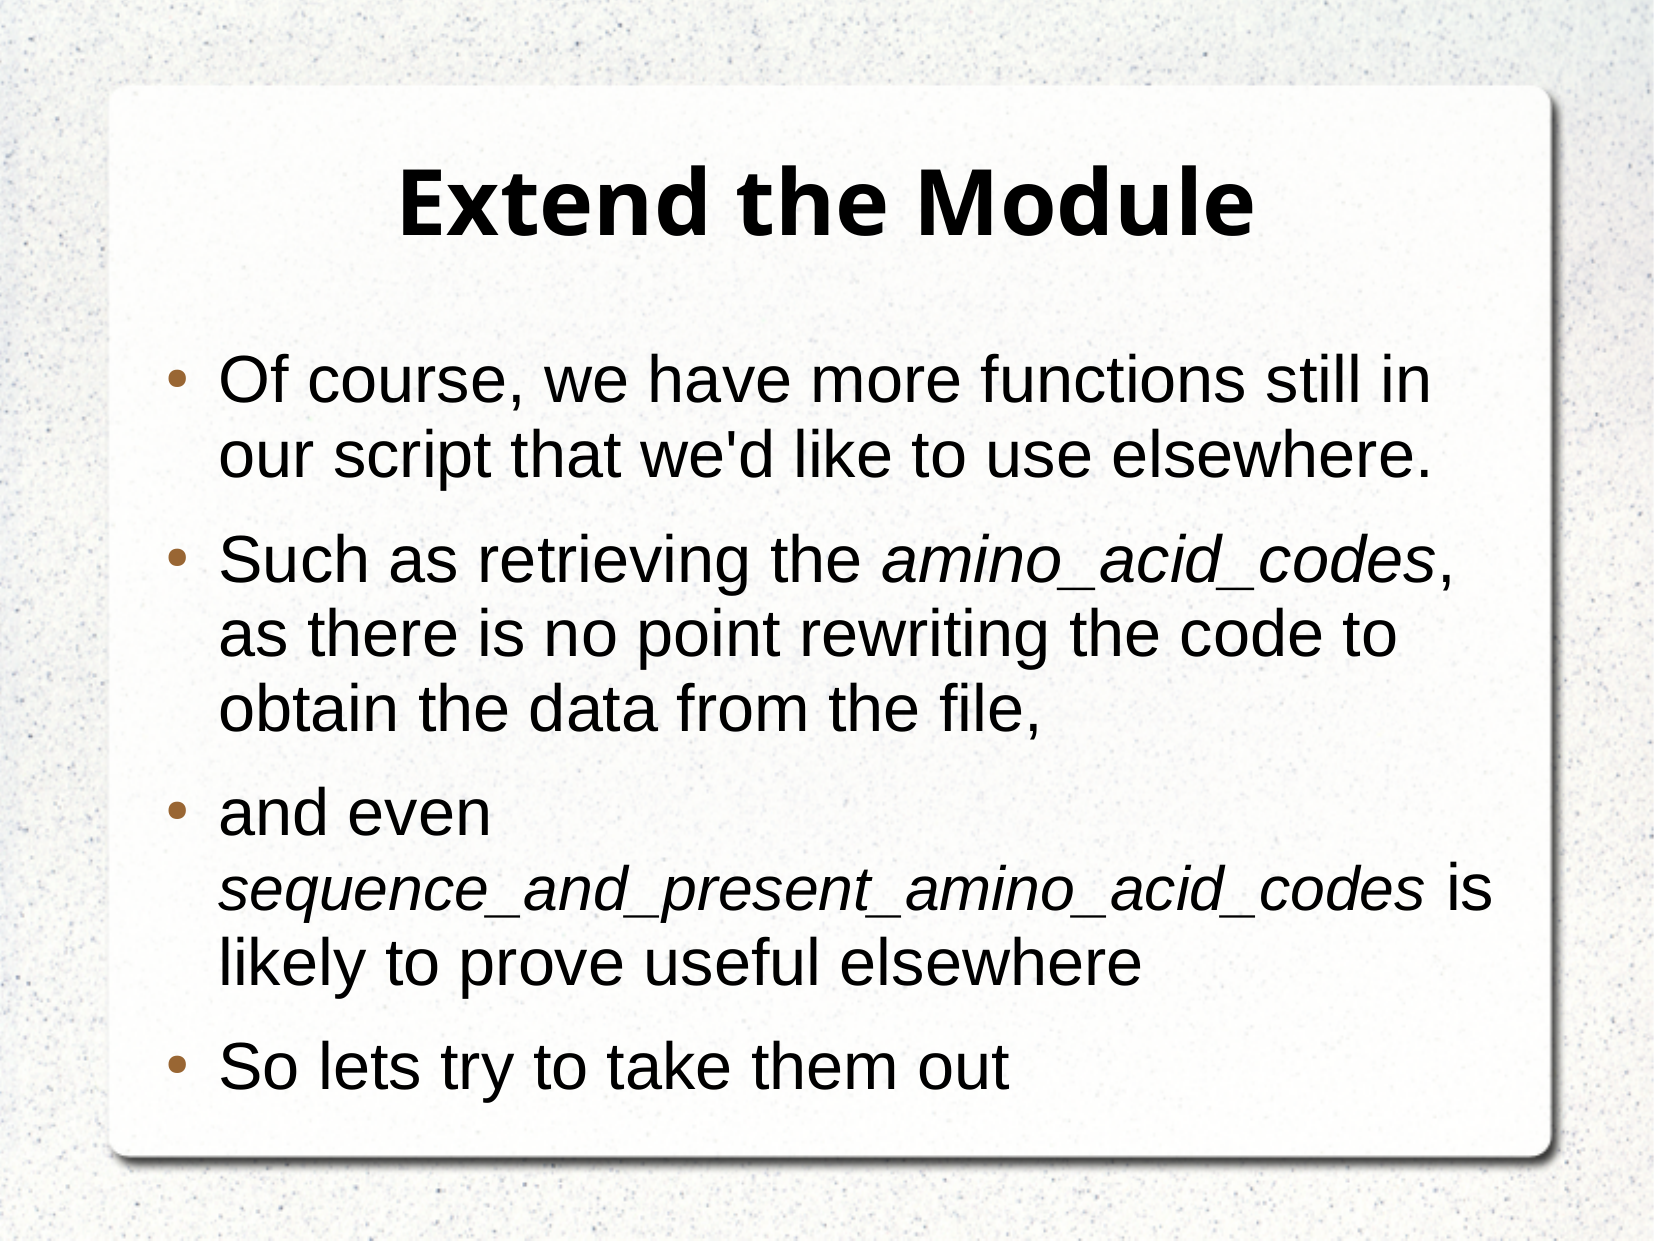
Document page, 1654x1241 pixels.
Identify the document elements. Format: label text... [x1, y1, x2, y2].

list Of course, we have more functions still in our script that we'd like to use elsewhere. Such as retrieving the amino_acid_codes, as there is no point rewriting the code to obtain the data from the file, and even sequence_and_present_amino_acid_codes is likely to prove useful elsewhere So lets try to take them out [147, 342, 1506, 1102]
picture [0, 0, 1654, 1241]
title Extend the Module [118, 96, 1536, 304]
